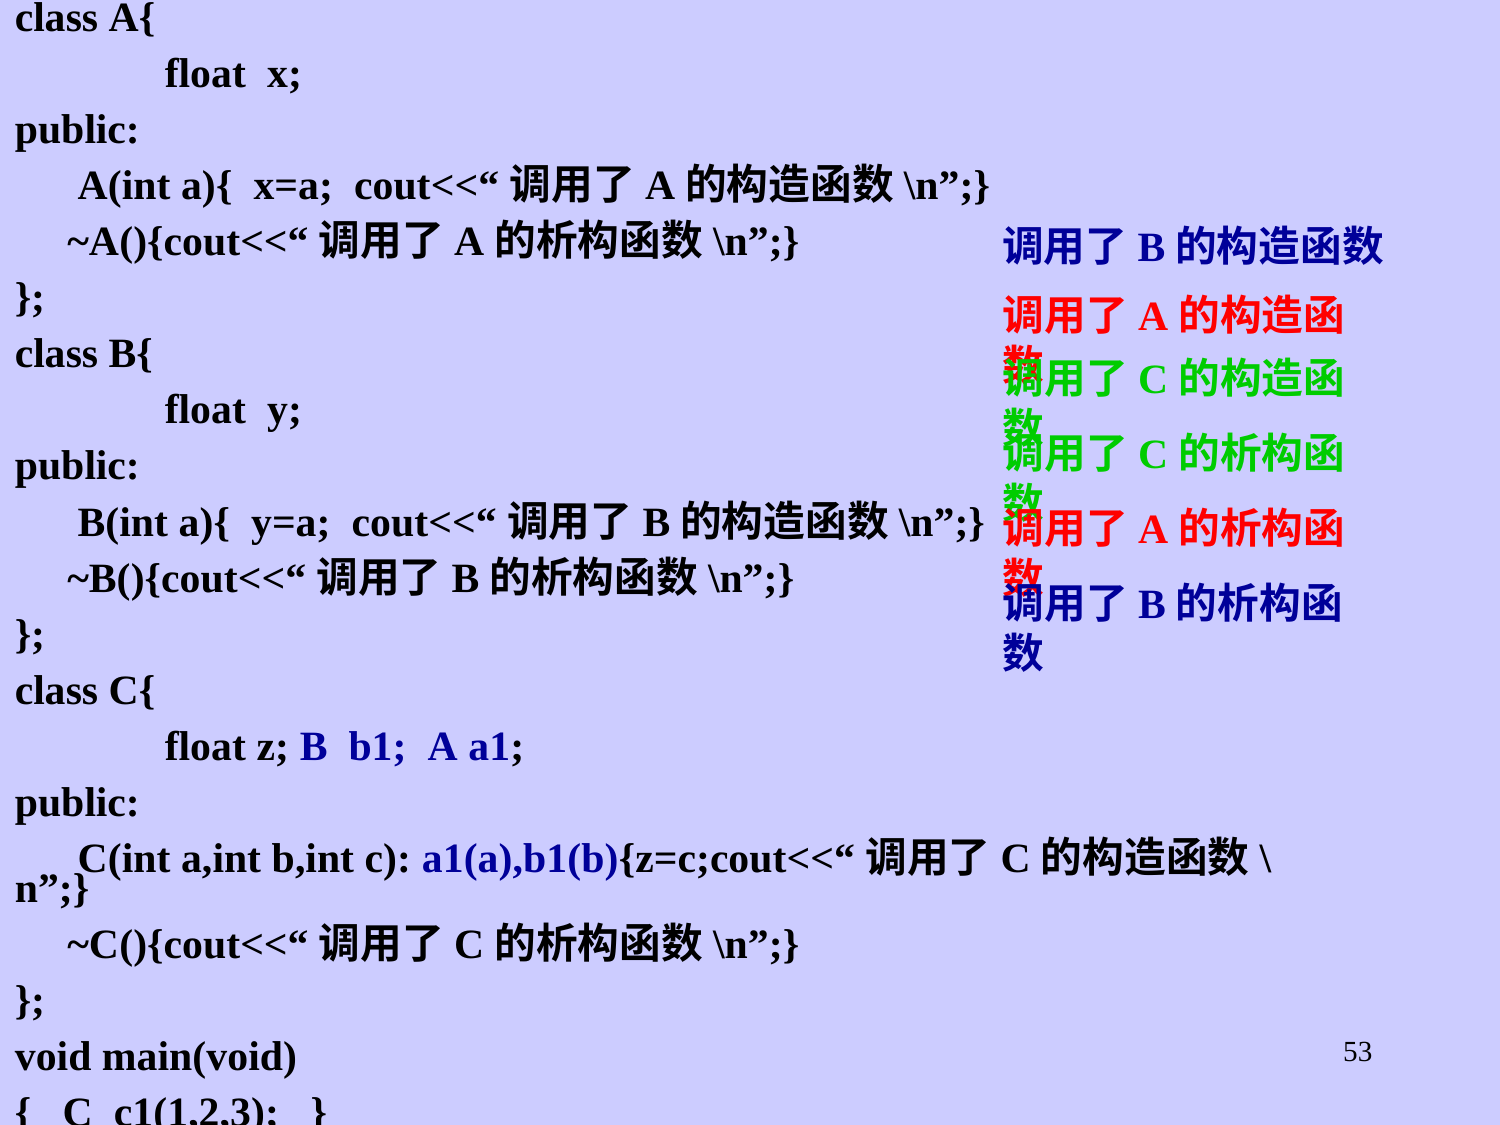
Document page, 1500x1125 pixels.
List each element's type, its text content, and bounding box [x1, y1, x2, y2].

text_box 调用了C的构造函数 [999, 349, 1388, 424]
text_box 调用了B的构造函数 [987, 212, 1413, 278]
text_box 调用了A的构造函数 [999, 287, 1376, 349]
text_box class A{ float x; public: A(int a){ x=a; cout<<“调用了A的构造函数\n”;} ~A(){cout<<“调用了A的析构函数\n”;} }; class B{ float y; public: B(int a){ y=a; cout<<“调用了B的构造函数\n”;} ~B(){cout<<“调用了B的析构函数\n”;} }; class C{ float z; B b1; A a1; public: C(int a,int b,int c): a1(a),b1(b){z=c;cout<<“调用了C的构造函数\n”;} ~C(){cout<<“调用了C的析构函数\n”;} }; void main(void) { C c1(1,2,3); } [0, 0, 1326, 1125]
text_box 调用了C的析构函数 [999, 424, 1388, 499]
text_box 调用了B的析构函数 [999, 574, 1376, 679]
text_box 调用了A的析构函数 [999, 499, 1388, 604]
text_box <编号> [1326, 1025, 1388, 1101]
